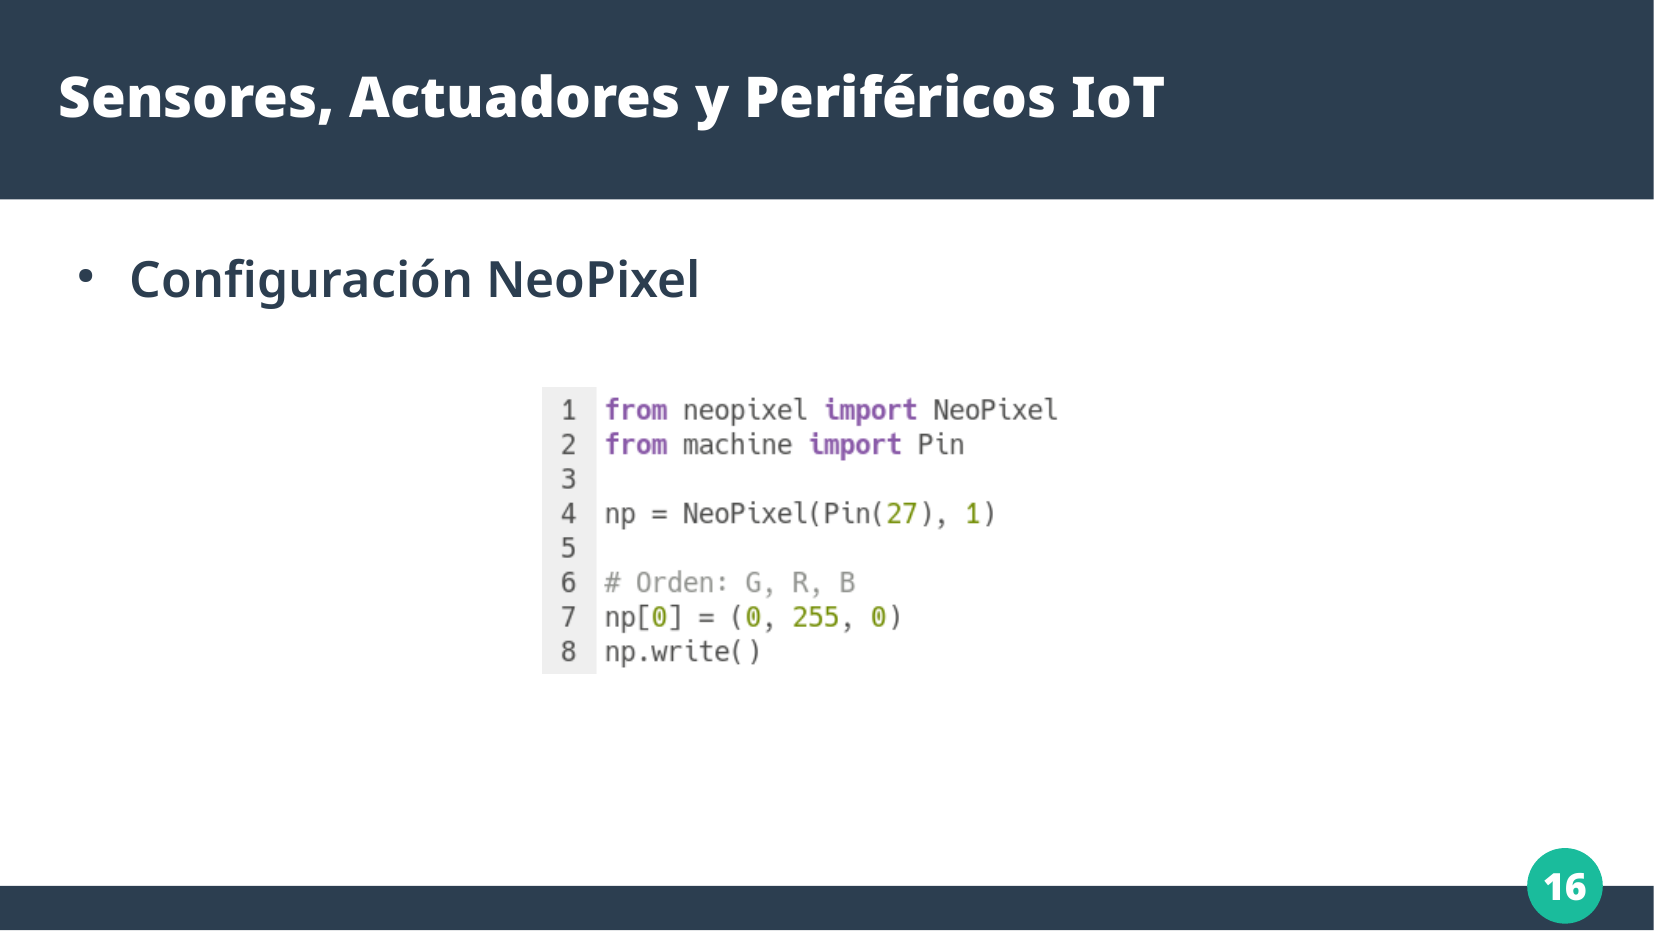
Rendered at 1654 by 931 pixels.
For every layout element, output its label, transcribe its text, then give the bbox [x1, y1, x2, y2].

picture [542, 387, 1112, 674]
list Configuración NeoPixel [59, 243, 1595, 864]
title Sensores, Actuadores y Periféricos IoT [59, 37, 1595, 155]
